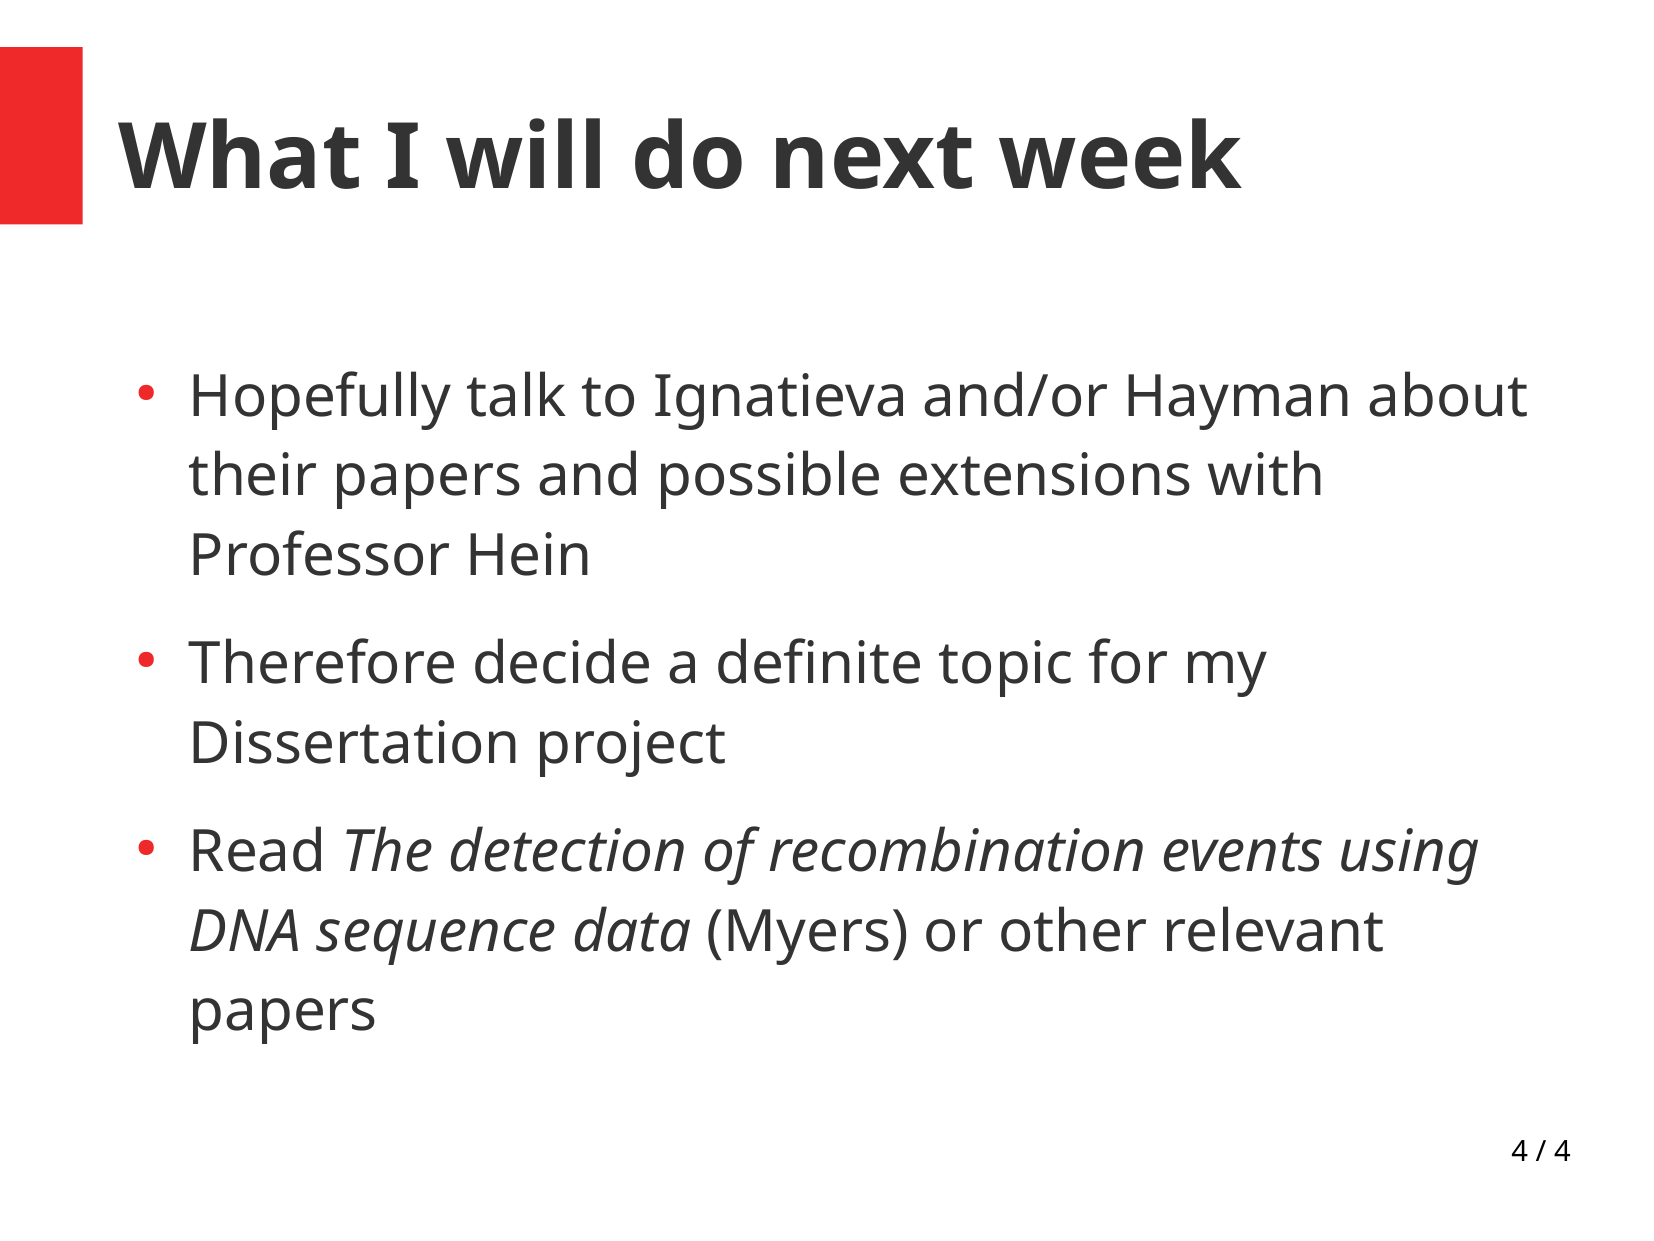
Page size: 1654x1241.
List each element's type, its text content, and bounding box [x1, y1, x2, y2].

list Hopefully talk to Ignatieva and/or Hayman about their papers and possible extensions with Professor Hein Therefore decide a definite topic for my Dissertation project Read The detection of recombination events using DNA sequence data (Myers) or other relevant papers [118, 354, 1536, 1074]
title What I will do next week [118, 49, 1571, 257]
